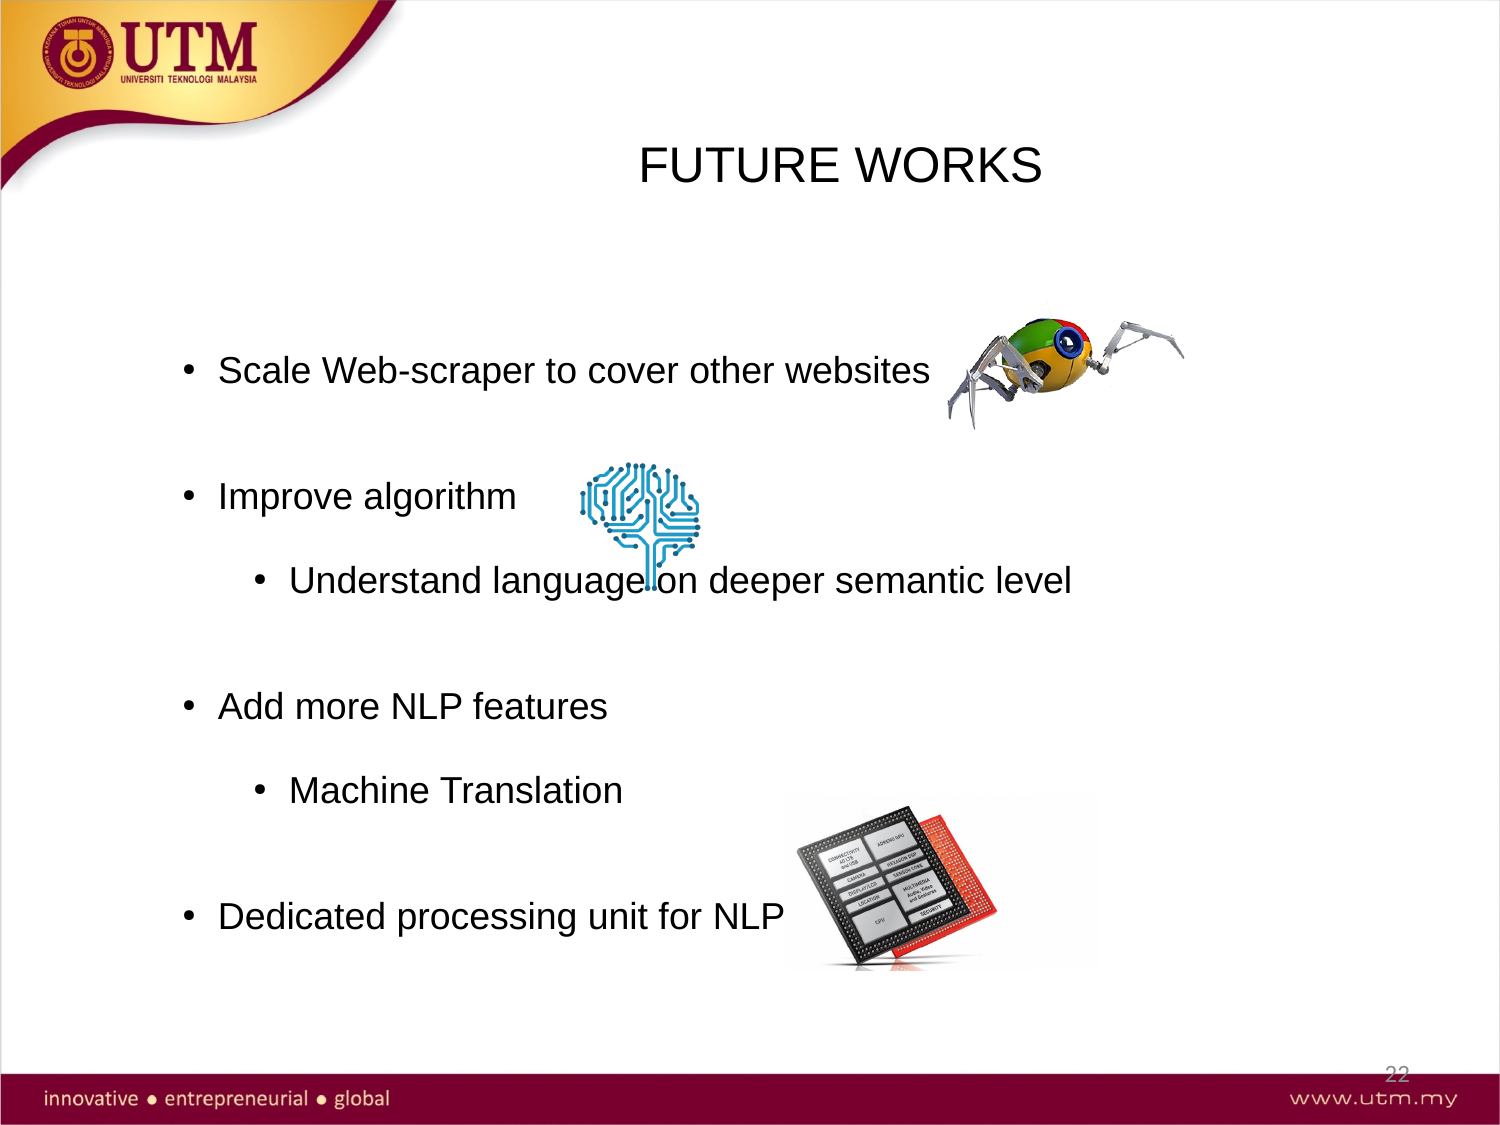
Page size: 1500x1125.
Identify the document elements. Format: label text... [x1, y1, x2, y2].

picture [0, 0, 1500, 1125]
text_box FUTURE WORKS [623, 130, 1066, 211]
text_box Scale Web-scraper to cover other websites Improve algorithm Understand language on deeper semantic level Add more NLP features Machine Translation Dedicated processing unit for NLP [167, 342, 1383, 946]
